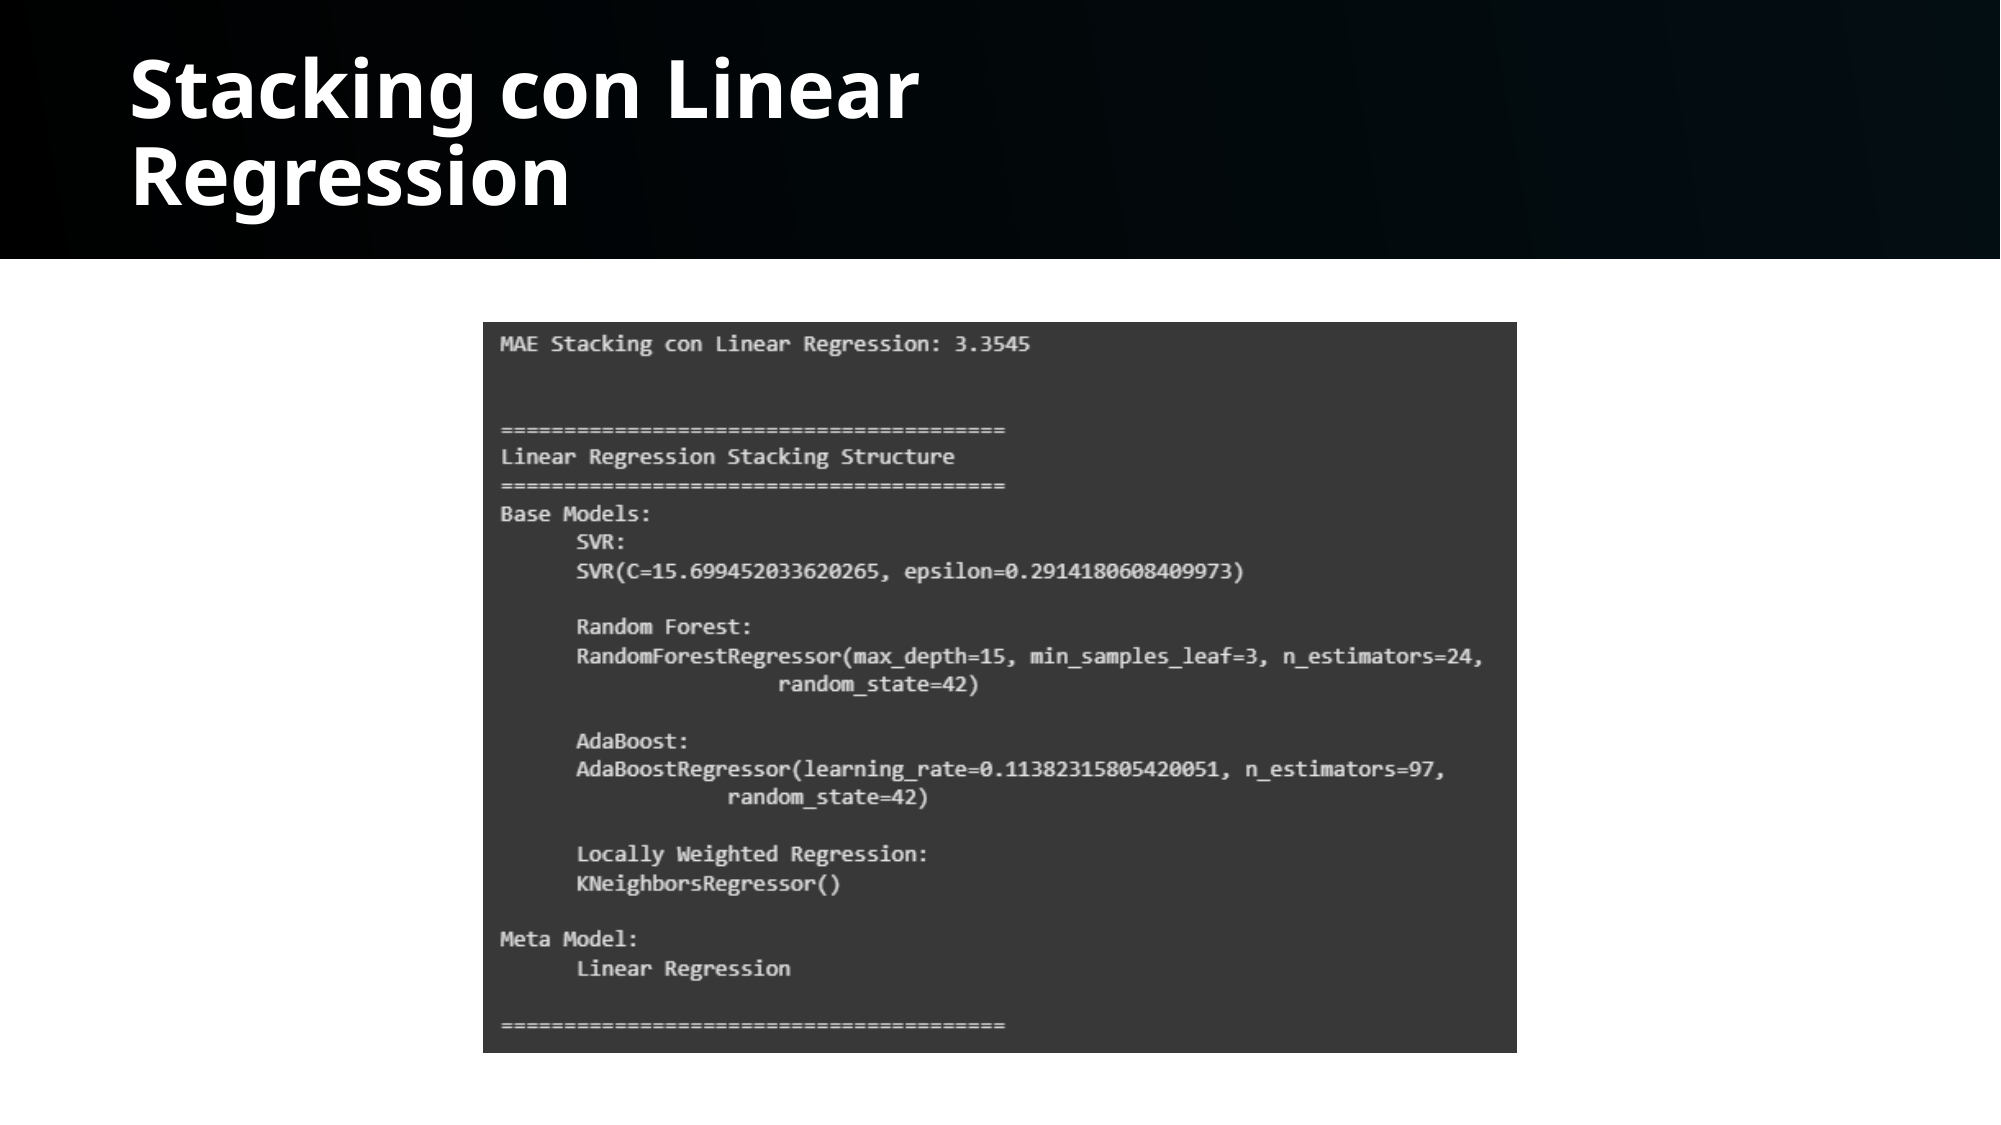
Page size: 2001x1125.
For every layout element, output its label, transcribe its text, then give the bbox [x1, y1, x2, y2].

title Stacking con Linear Regression [114, 40, 1274, 231]
text_box [0, 0, 2000, 1125]
picture [483, 322, 1517, 1053]
